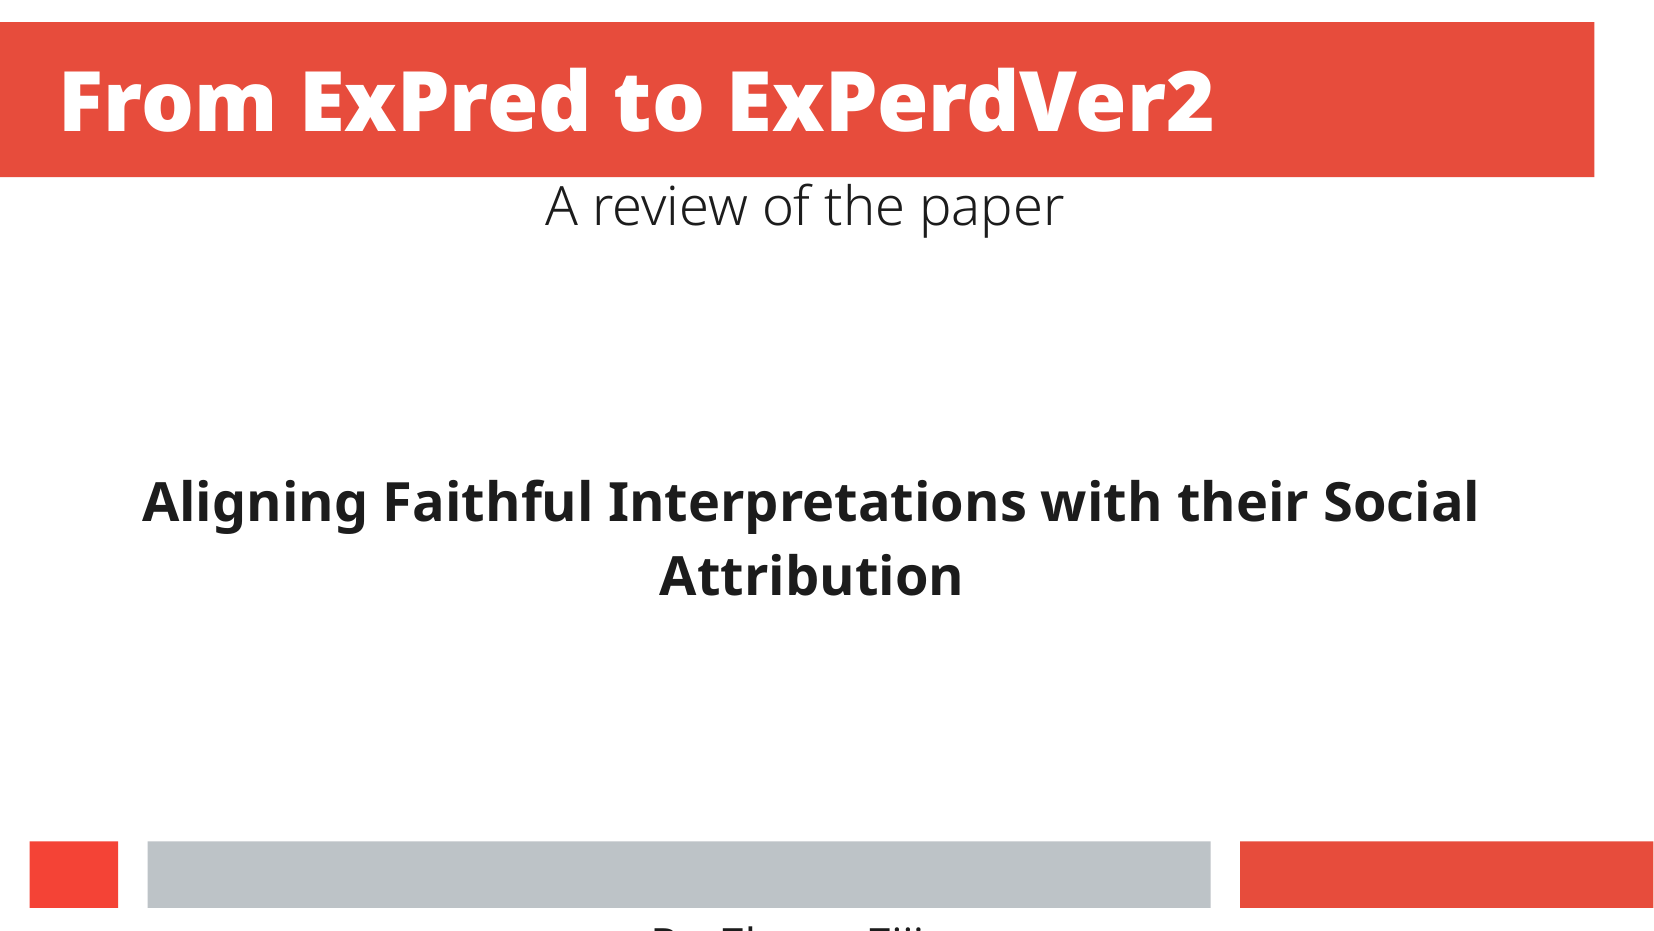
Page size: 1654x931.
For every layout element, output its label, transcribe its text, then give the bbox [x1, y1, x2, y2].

title From ExPred to ExPerdVer2 [59, 35, 1595, 157]
subtitle A review of the paper Aligning Faithful Interpretations with their Social Attribution By: Zhang, Zijian [59, 167, 1565, 911]
